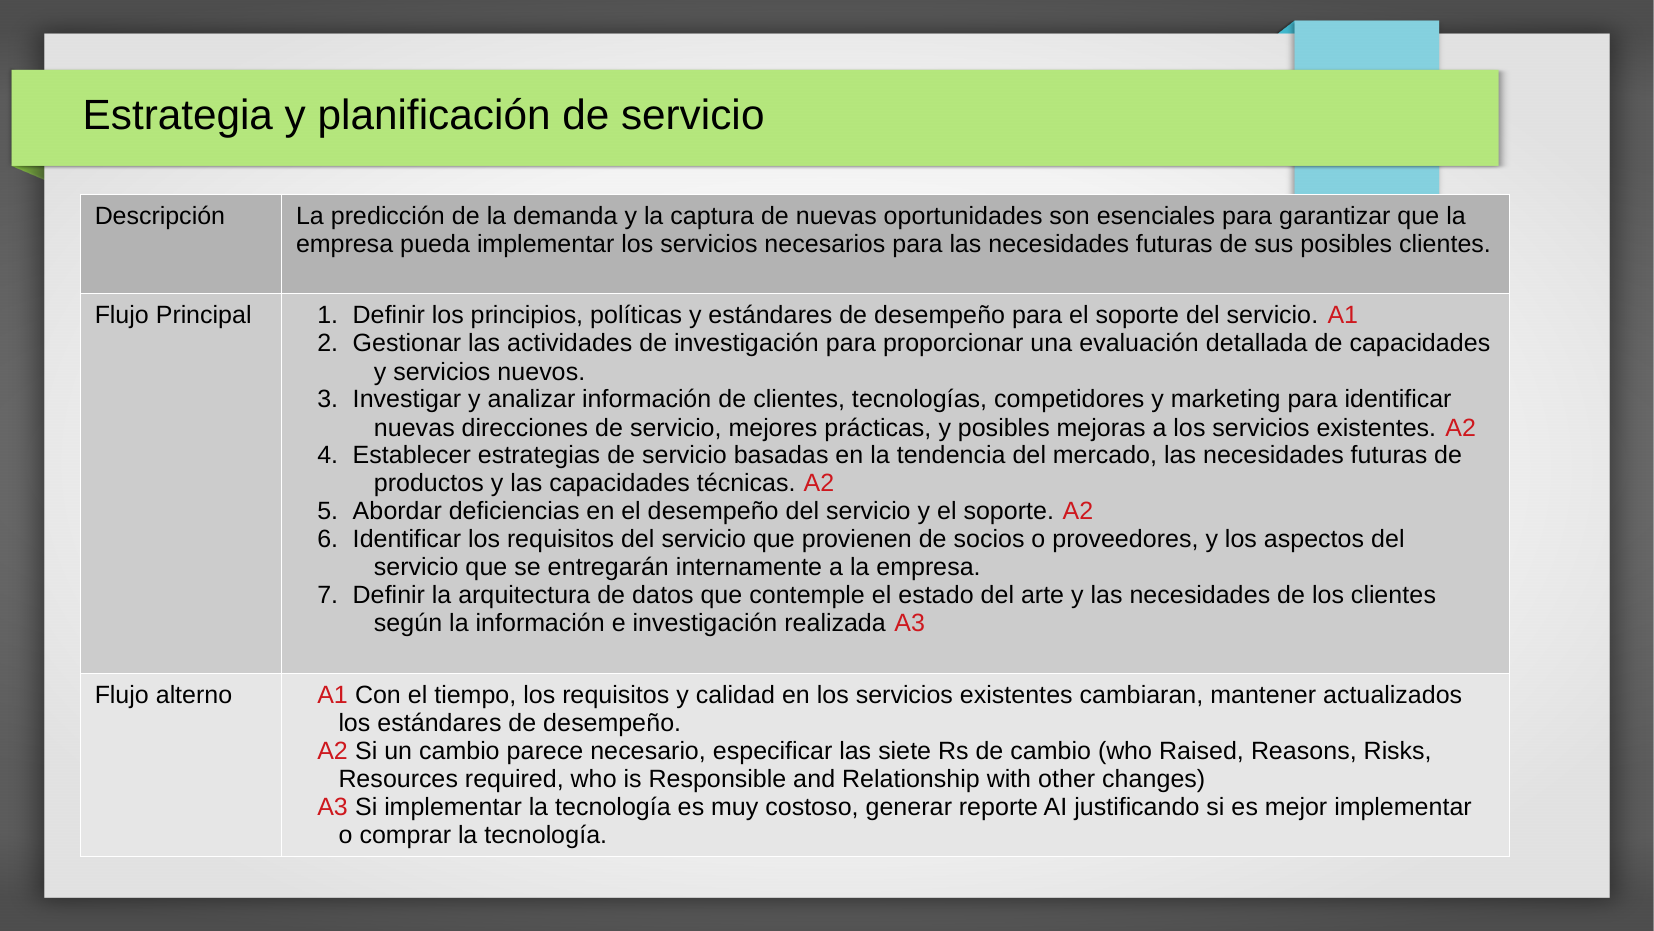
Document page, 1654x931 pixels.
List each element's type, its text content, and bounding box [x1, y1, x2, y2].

table_cell Flujo Principal [81, 294, 281, 673]
table_header Descripción [81, 195, 281, 293]
picture [0, 0, 1654, 931]
title Estrategia y planificación de servicio [82, 70, 1264, 160]
table_cell A1 Con el tiempo, los requisitos y calidad en los servicios existentes cambiaran, mantener actualizados los estándares de desempeño. A2 Si un cambio parece necesario, especificar las siete Rs de cambio (who Raised, Reasons, Risks, Resources required, who is Responsible and Relationship with other changes) A3 Si implementar la tecnología es muy costoso, generar reporte AI justificando si es mejor implementar o comprar la tecnología. [282, 674, 1509, 856]
table_header La predicción de la demanda y la captura de nuevas oportunidades son esenciales para garantizar que la empresa pueda implementar los servicios necesarios para las necesidades futuras de sus posibles clientes. [282, 195, 1509, 293]
table_cell Flujo alterno [81, 674, 281, 856]
table_cell Definir los principios, políticas y estándares de desempeño para el soporte del servicio. A1 Gestionar las actividades de investigación para proporcionar una evaluación detallada de capacidades y servicios nuevos. Investigar y analizar información de clientes, tecnologías, competidores y marketing para identificar nuevas direcciones de servicio, mejores prácticas, y posibles mejoras a los servicios existentes. A2 Establecer estrategias de servicio basadas en la tendencia del mercado, las necesidades futuras de productos y las capacidades técnicas. A2 Abordar deficiencias en el desempeño del servicio y el soporte. A2 Identificar los requisitos del servicio que provienen de socios o proveedores, y los aspectos del servicio que se entregarán internamente a la empresa. Definir la arquitectura de datos que contemple el estado del arte y las necesidades de los clientes según la información e investigación realizada A3 [282, 294, 1509, 673]
